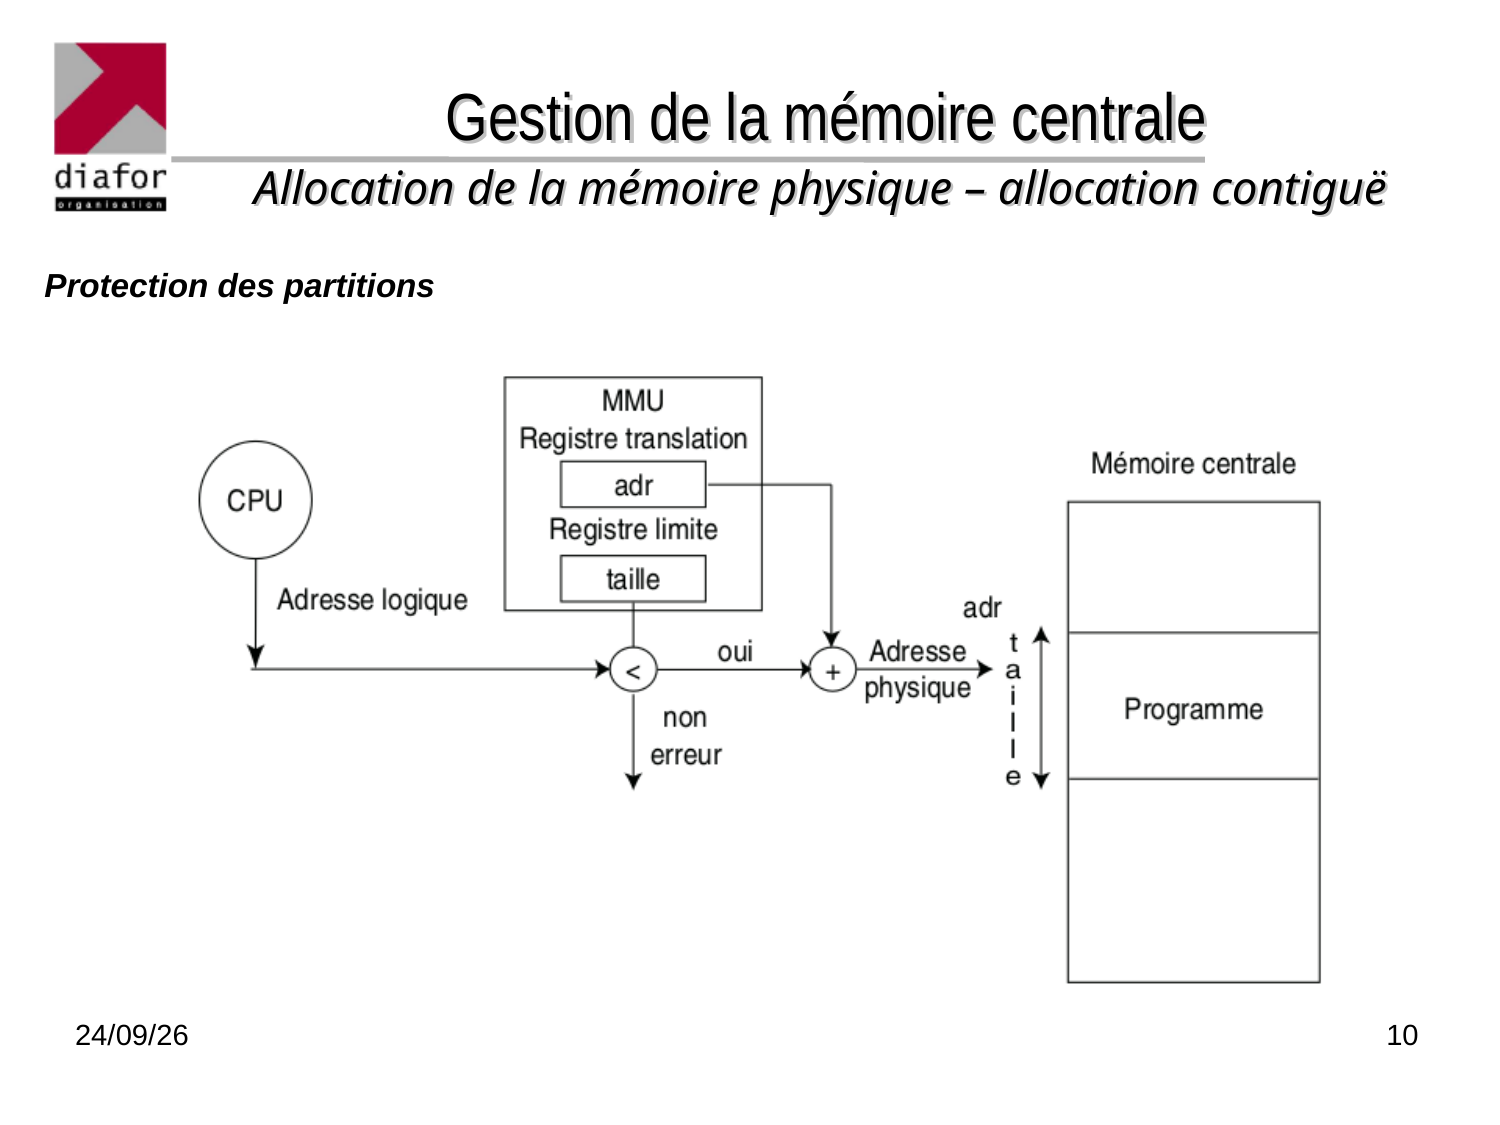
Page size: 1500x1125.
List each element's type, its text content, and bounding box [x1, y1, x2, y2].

title Gestion de la mémoire centrale Allocation de la mémoire physique – allocation contiguë [151, 45, 1500, 250]
text_box Protection des partitions [29, 265, 451, 311]
picture [53, 42, 168, 213]
picture [177, 336, 1357, 1004]
